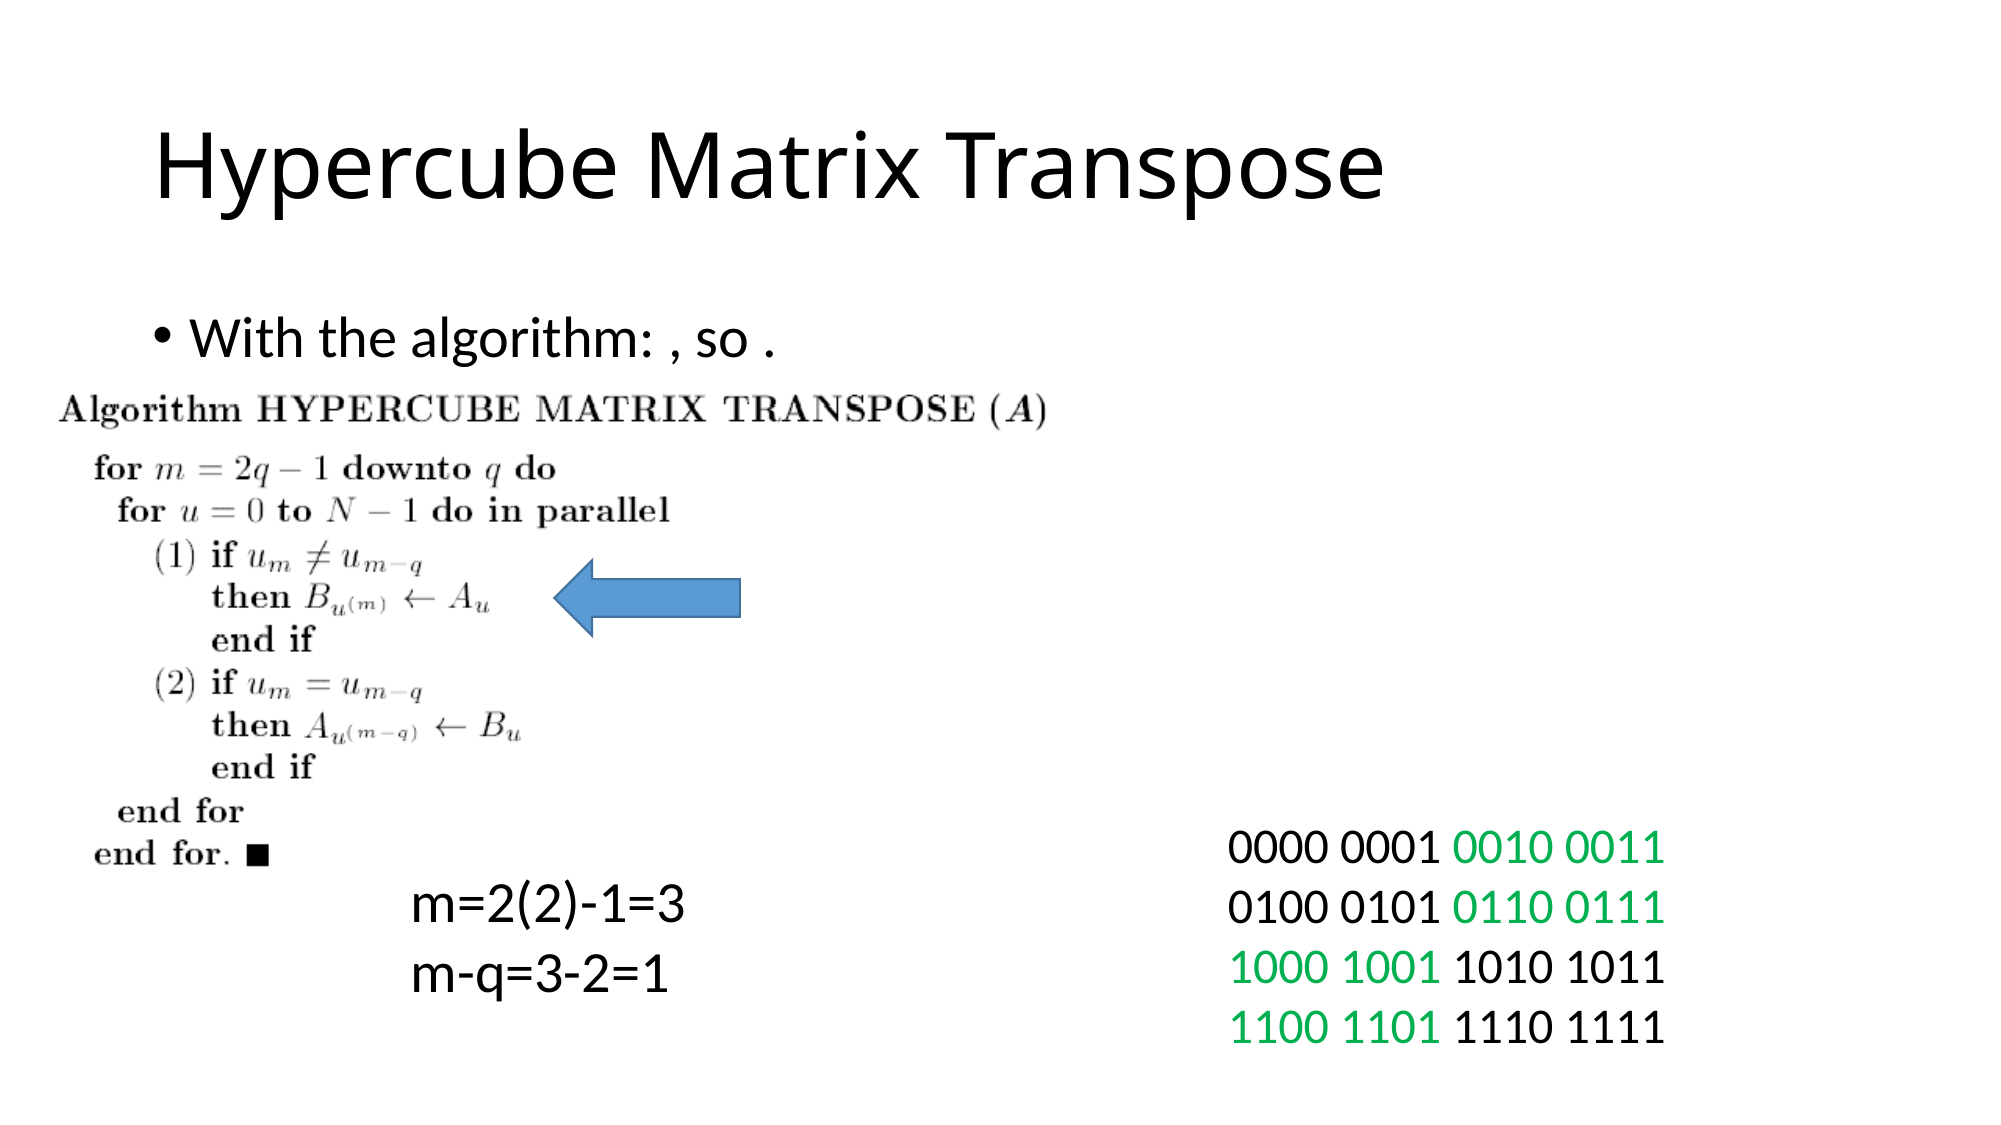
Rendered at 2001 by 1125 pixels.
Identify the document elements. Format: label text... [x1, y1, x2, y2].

text_box 0000 0001 0010 0011 0100 0101 0110 0111 1000 1001 1010 1011 1100 1101 1110 1111 [1212, 806, 1686, 1064]
picture [39, 370, 137, 893]
list With the algorithm: , so . [137, 299, 1863, 1014]
text_box [554, 560, 740, 636]
title Hypercube Matrix Transpose [137, 59, 1863, 278]
text_box m=2(2)-1=3 m-q=3-2=1 [395, 856, 855, 1014]
